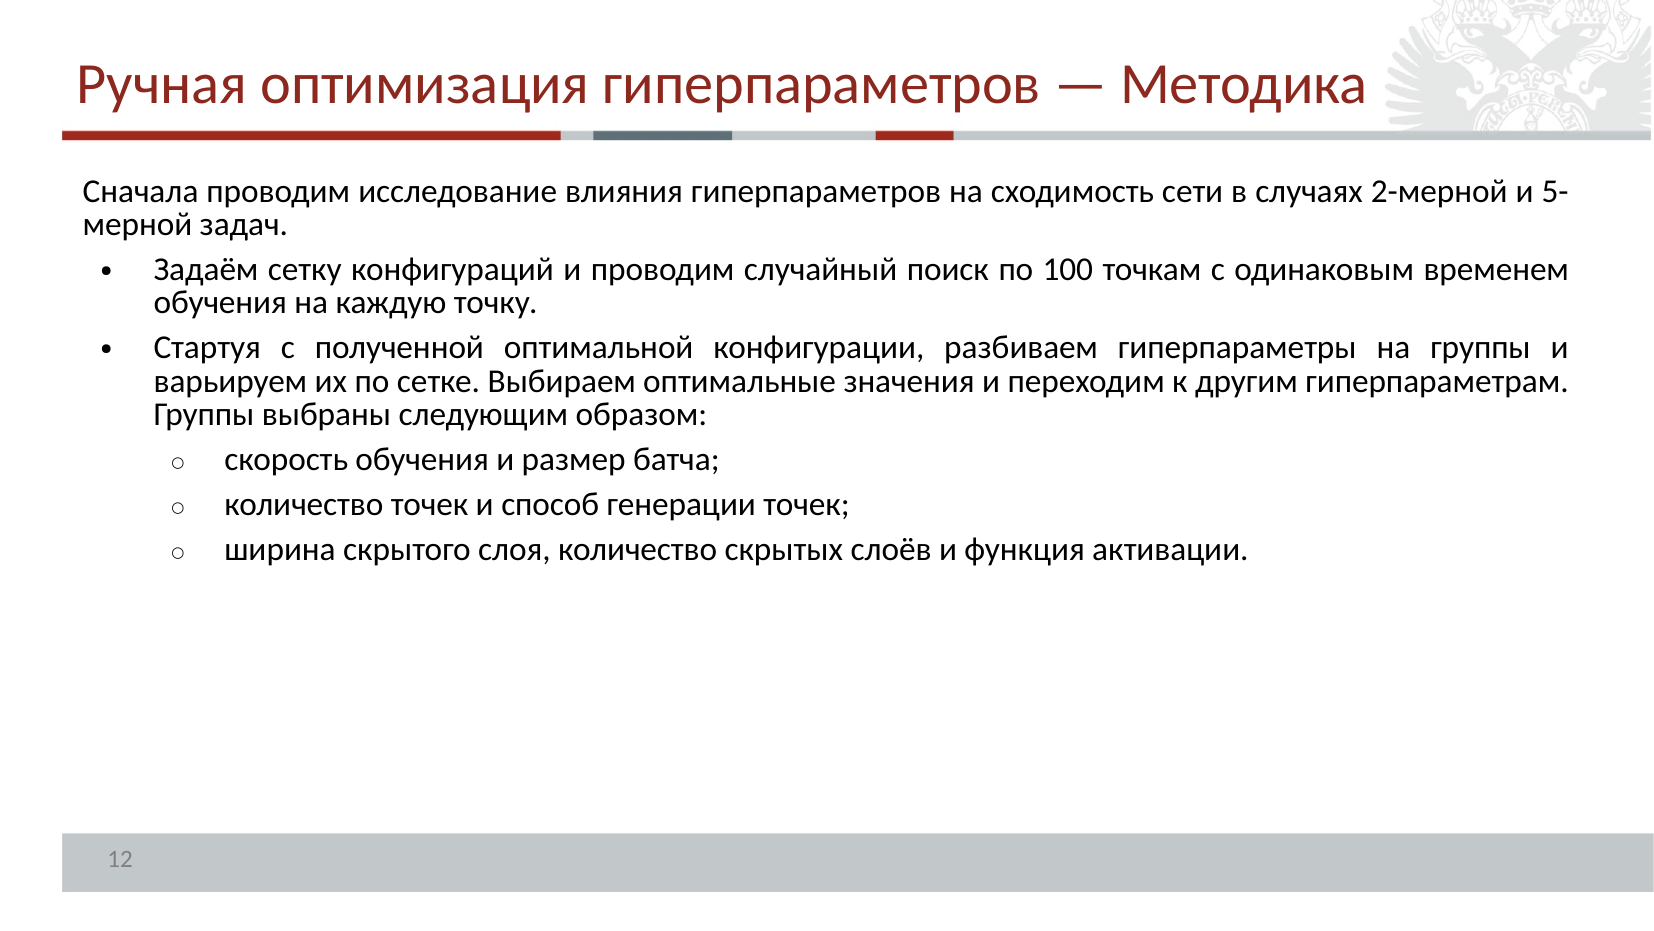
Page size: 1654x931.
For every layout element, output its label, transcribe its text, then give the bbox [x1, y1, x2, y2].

picture [0, 0, 1654, 931]
list Сначала проводим исследование влияния гиперпараметров на сходимость сети в случаях 2-мерной и 5-мерной задач. Задаём сетку конфигураций и проводим случайный поиск по 100 точкам с одинаковым временем обучения на каждую точку. Стартуя с полученной оптимальной конфигурации, разбиваем гиперпараметры на группы и варьируем их по сетке. Выбираем оптимальные значения и переходим к другим гиперпараметрам. Группы выбраны следующим образом: скорость обучения и размер батча; количество точек и способ генерации точек; ширина скрытого слоя, количество скрытых слоёв и функция активации. [82, 177, 1571, 798]
title Ручная оптимизация гиперпараметров — Методика [76, 48, 1565, 130]
